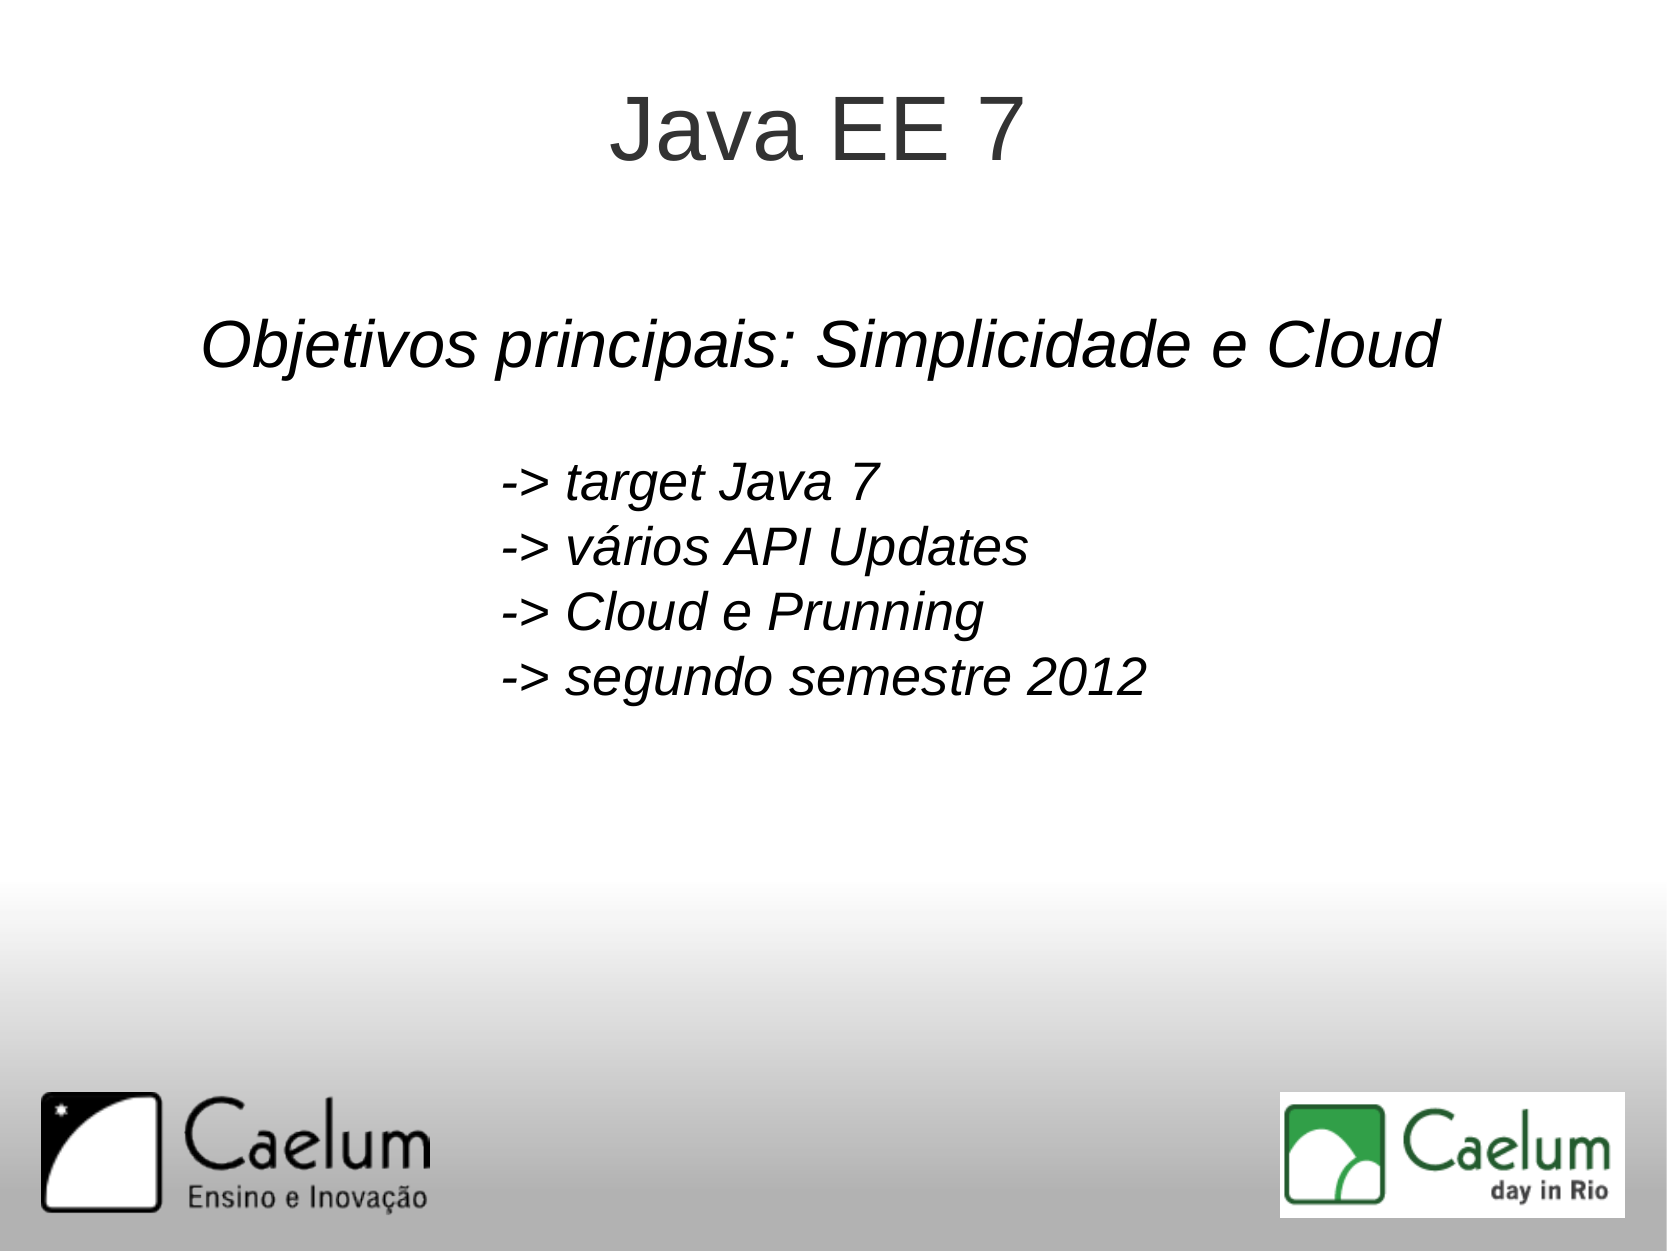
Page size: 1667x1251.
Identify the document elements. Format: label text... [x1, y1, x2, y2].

text_box Objetivos principais: Simplicidade e Cloud -> target Java 7 -> vários API Updates -> Cloud e Prunning -> segundo semestre 2012 [177, 285, 1470, 853]
title Java EE 7 [126, 82, 1512, 283]
picture [0, 0, 1667, 1251]
